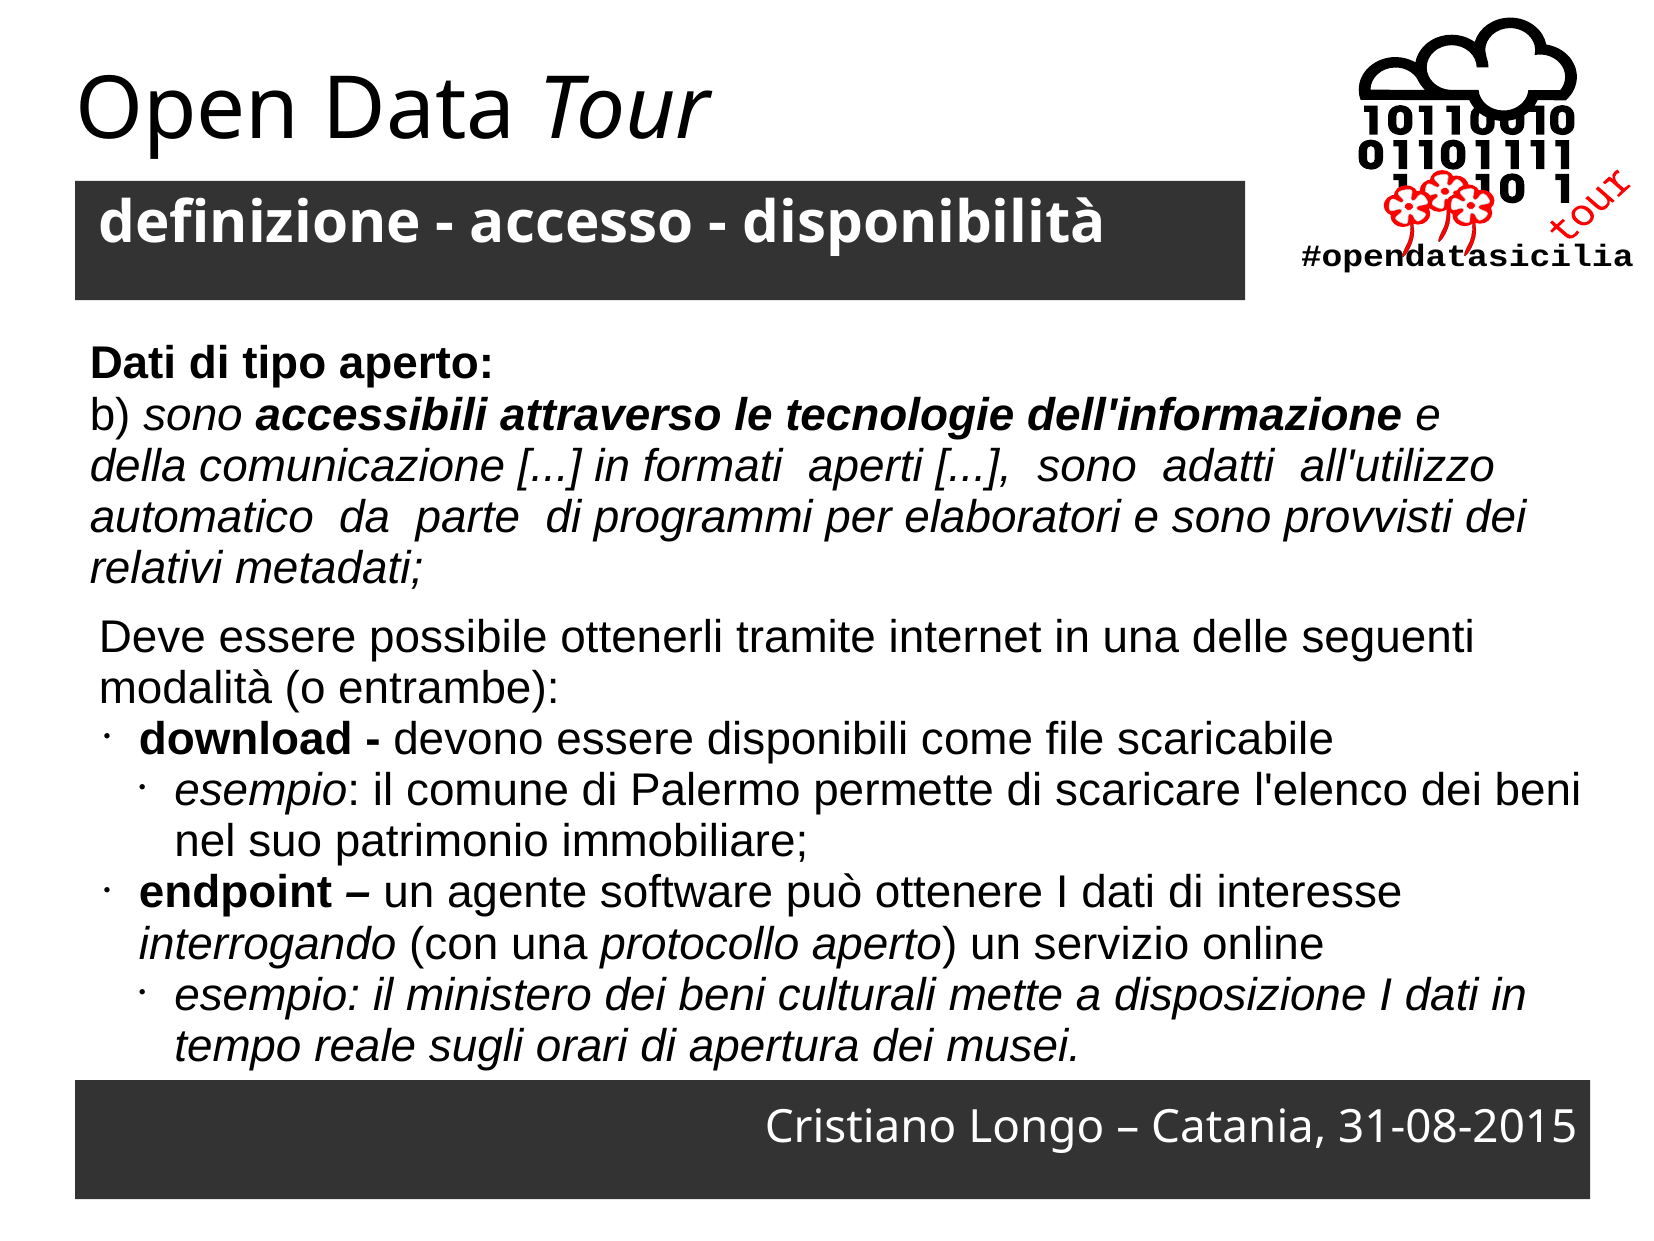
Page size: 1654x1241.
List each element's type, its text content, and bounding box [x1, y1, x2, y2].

list Open Data Tour [75, 45, 1246, 165]
text_box Dati di tipo aperto: b) sono accessibili attraverso le tecnologie dell'informazione e della comunicazione [...] in formati aperti [...], sono adatti all'utilizzo automatico da parte di programmi per elaboratori e sono provvisti dei relativi metadati; [75, 330, 1561, 602]
text_box Deve essere possibile ottenerli tramite internet in una delle seguenti modalità (o entrambe): [84, 603, 1615, 722]
list definizione - accesso - disponibilità [75, 180, 1246, 301]
text_box download - devono essere disponibili come file scaricabile esempio: il comune di Palermo permette di scaricare l'elenco dei beni nel suo patrimonio immobiliare; endpoint – un agente software può ottenere I dati di interesse interrogando (con una protocollo aperto) un servizio online esempio: il ministero dei beni culturali mette a disposizione I dati in tempo reale sugli orari di apertura dei musei. [88, 705, 1619, 1131]
list Cristiano Longo – Catania, 31-08-2015 [75, 1080, 1591, 1200]
picture [1302, 17, 1633, 273]
